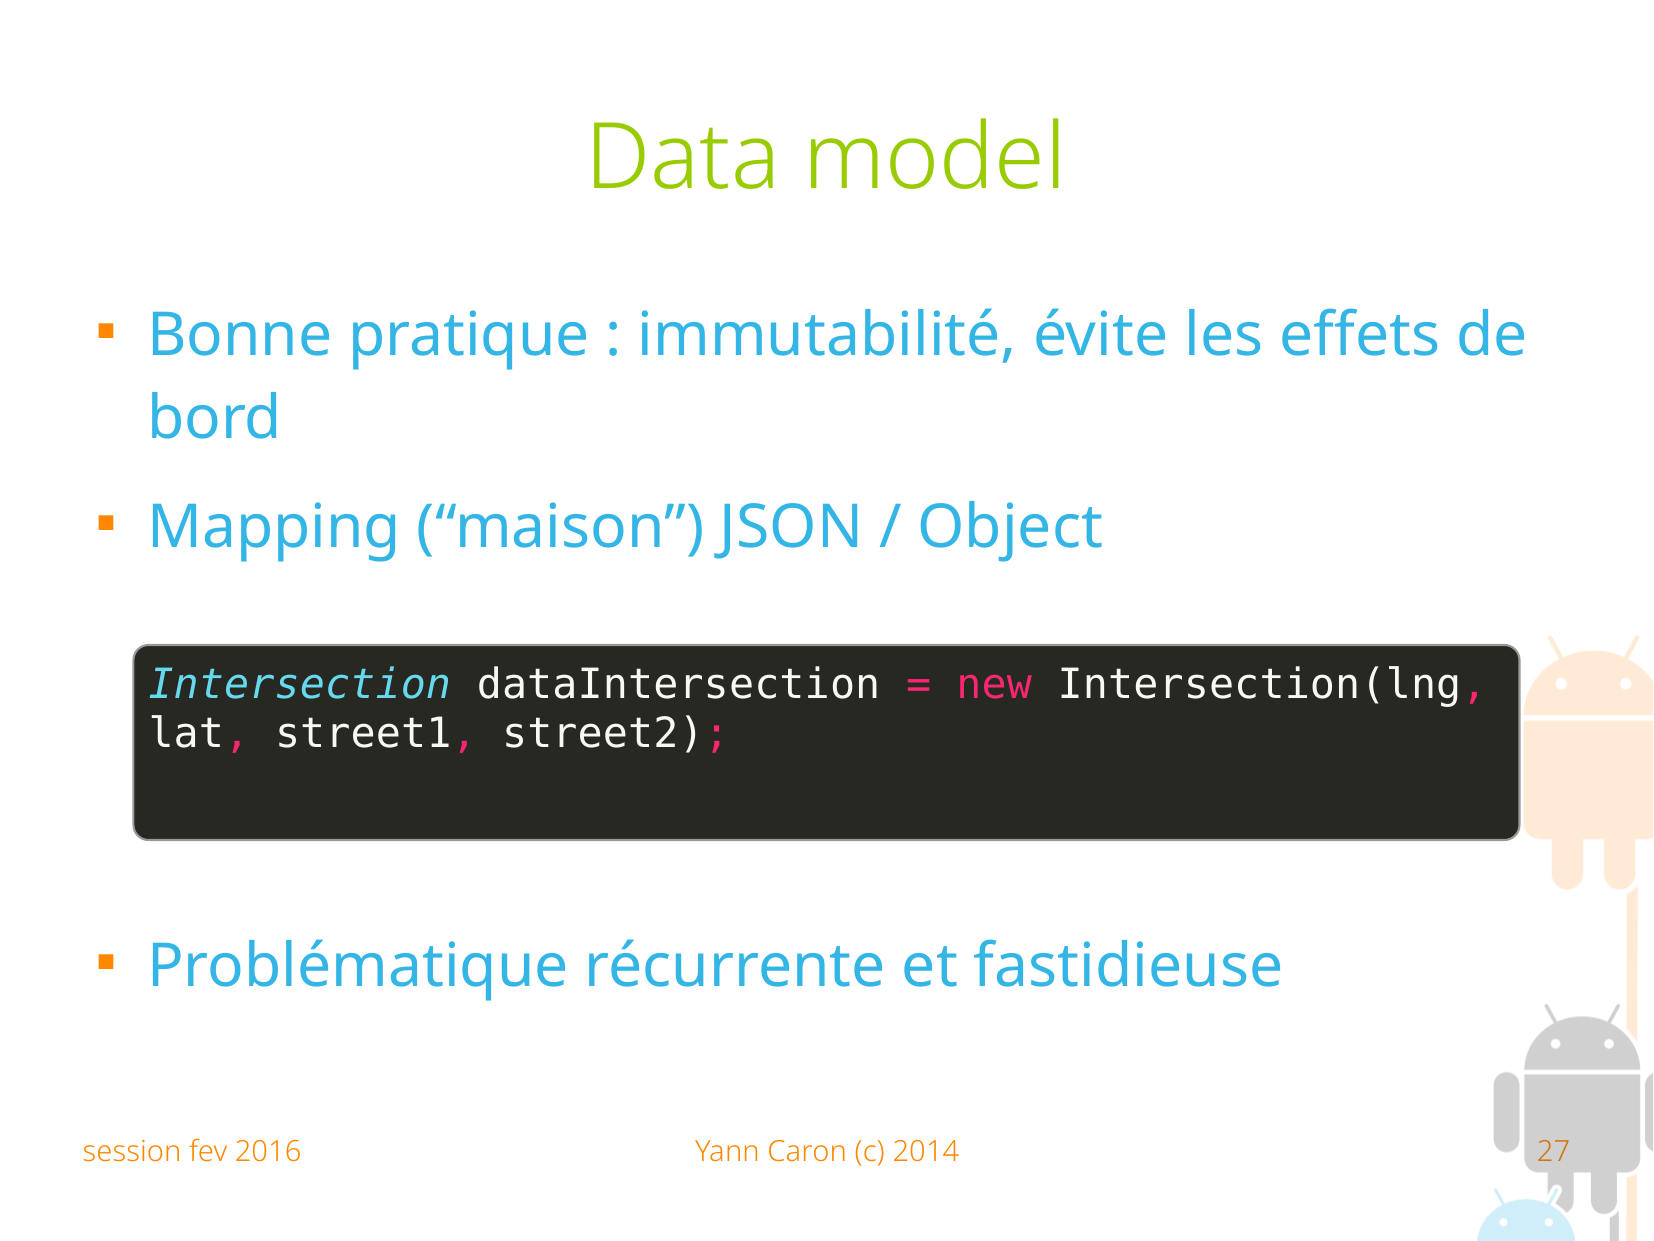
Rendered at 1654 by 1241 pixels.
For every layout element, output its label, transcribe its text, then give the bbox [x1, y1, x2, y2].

title Data model [82, 49, 1571, 257]
text_box Intersection dataIntersection = new Intersection(lng, lat, street1, street2); [133, 645, 1520, 841]
picture [240, 423, 1654, 1241]
list Bonne pratique : immutabilité, évite les effets de bord Mapping (“maison”) JSON / Object Problématique récurrente et fastidieuse [82, 290, 1571, 1010]
